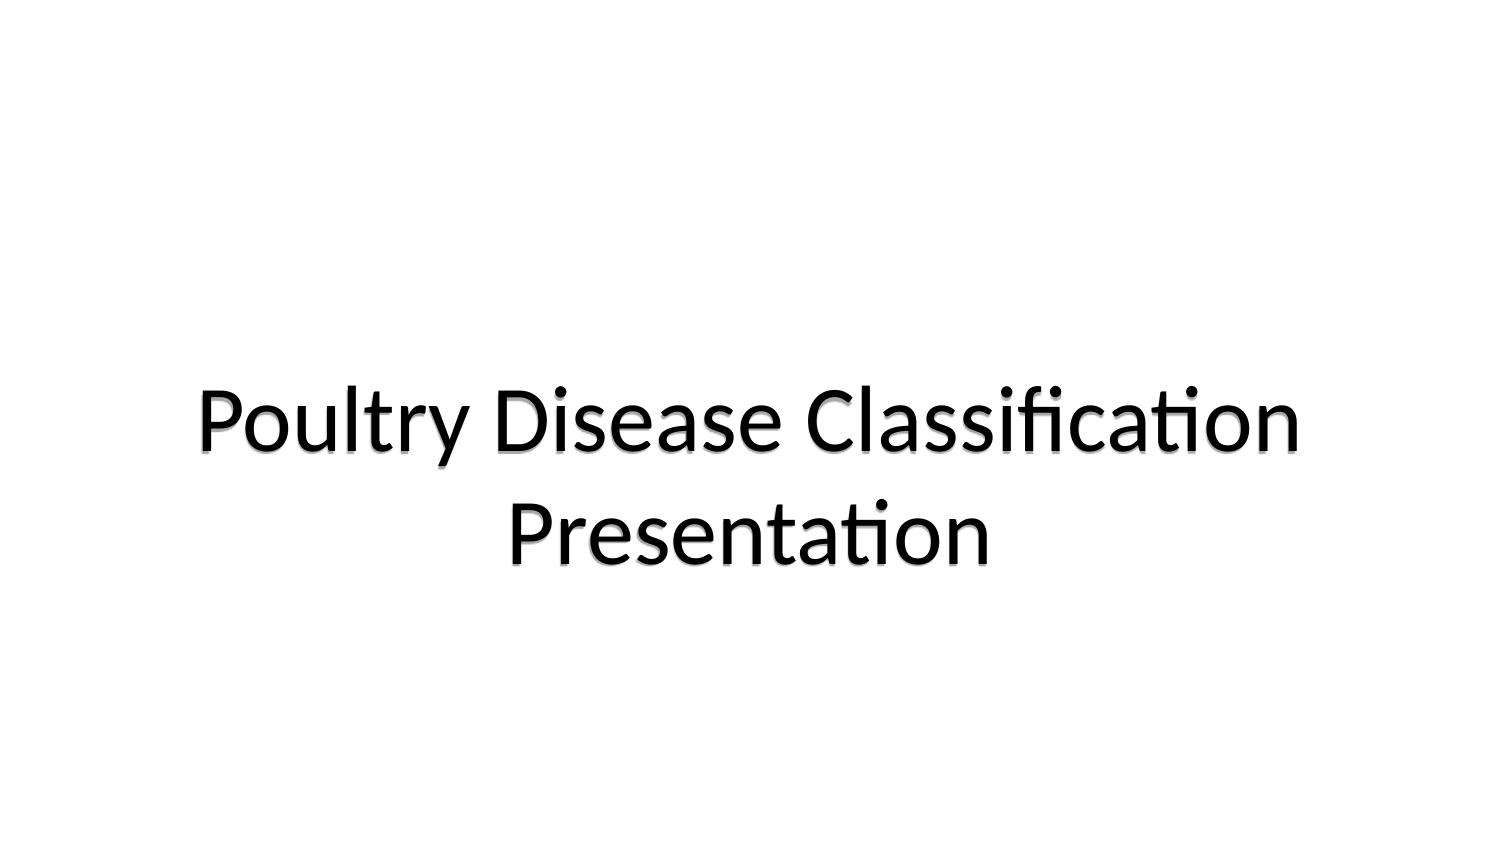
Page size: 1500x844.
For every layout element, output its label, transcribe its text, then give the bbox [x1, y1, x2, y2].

title Poultry Disease Classification Presentation [112, 349, 1388, 591]
